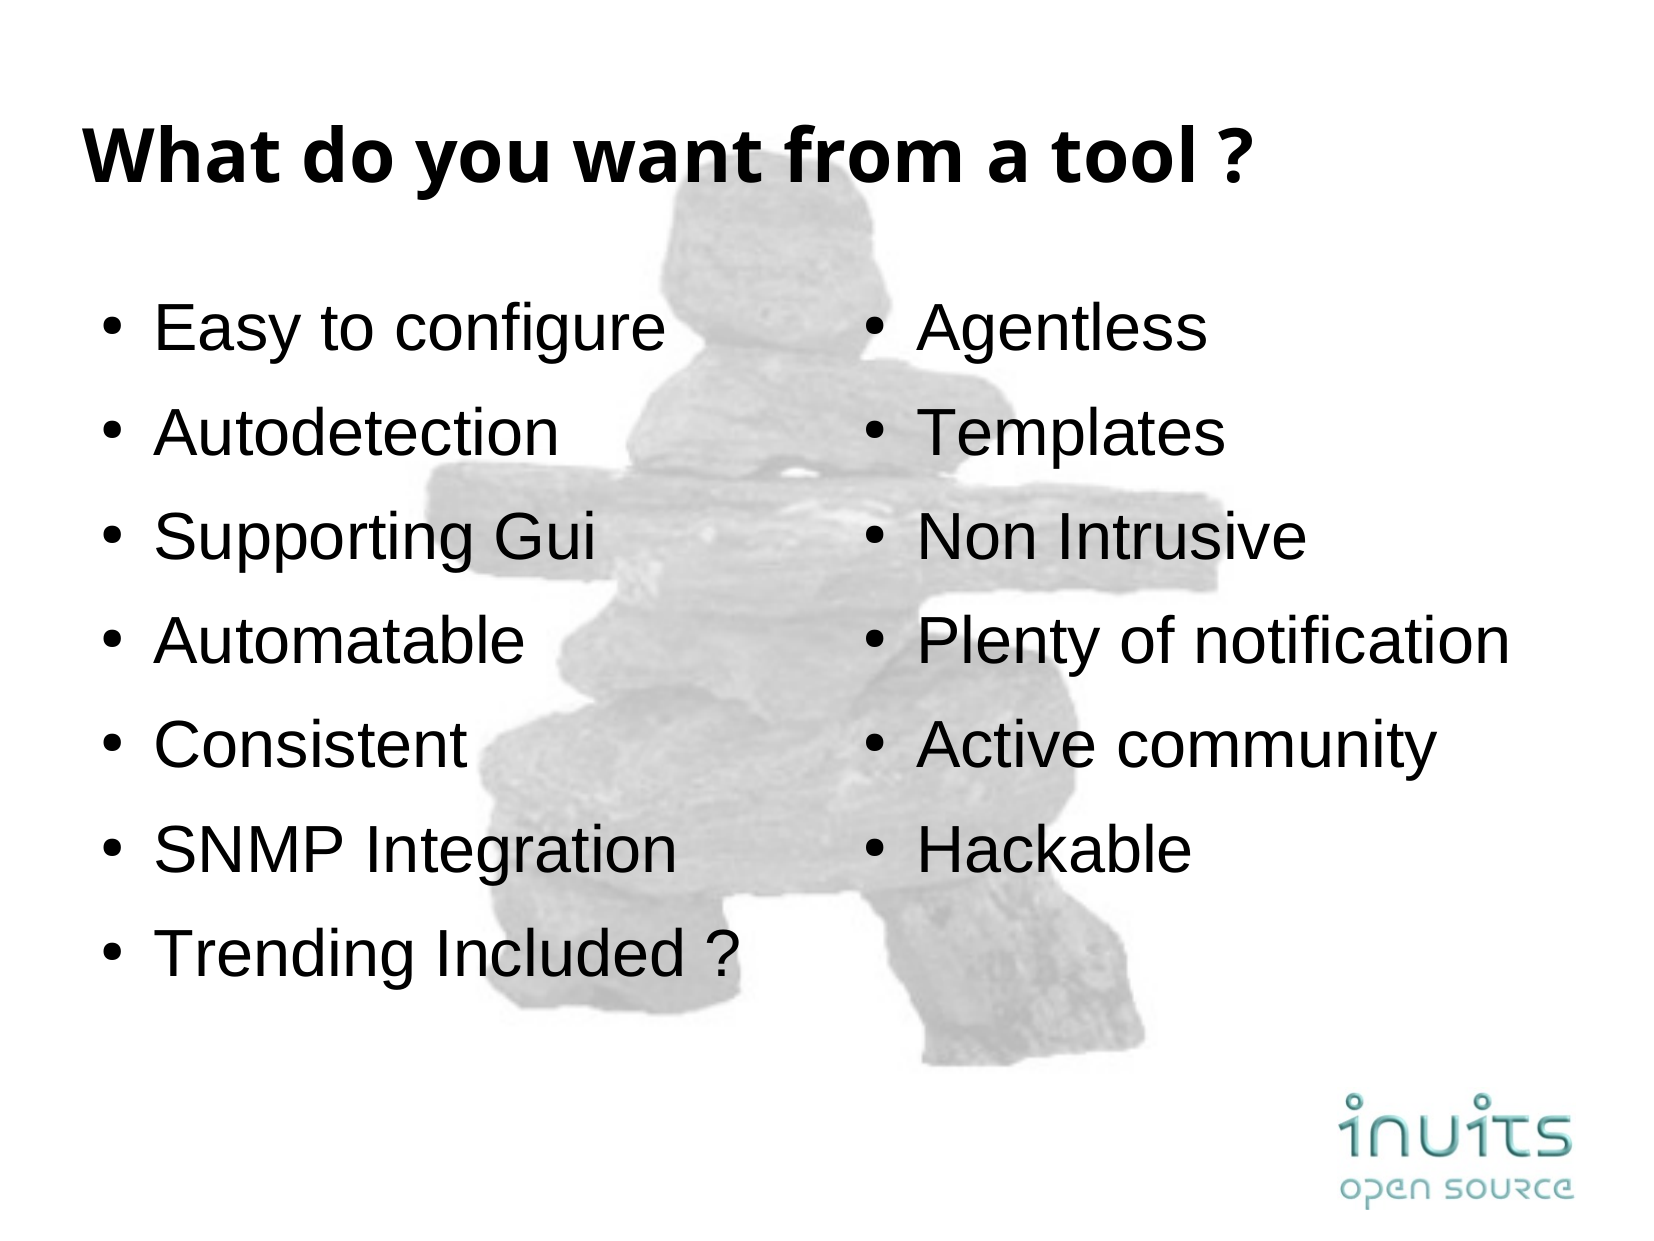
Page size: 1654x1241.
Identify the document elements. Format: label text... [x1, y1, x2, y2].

list Easy to configure Autodetection Supporting Gui Automatable Consistent SNMP Integration Trending Included ? [82, 290, 809, 1109]
list Agentless Templates Non Intrusive Plenty of notification Active community Hackable [845, 290, 1572, 1109]
title What do you want from a tool ? [82, 49, 1571, 257]
picture [1337, 1087, 1576, 1210]
picture [337, 257, 1298, 1120]
